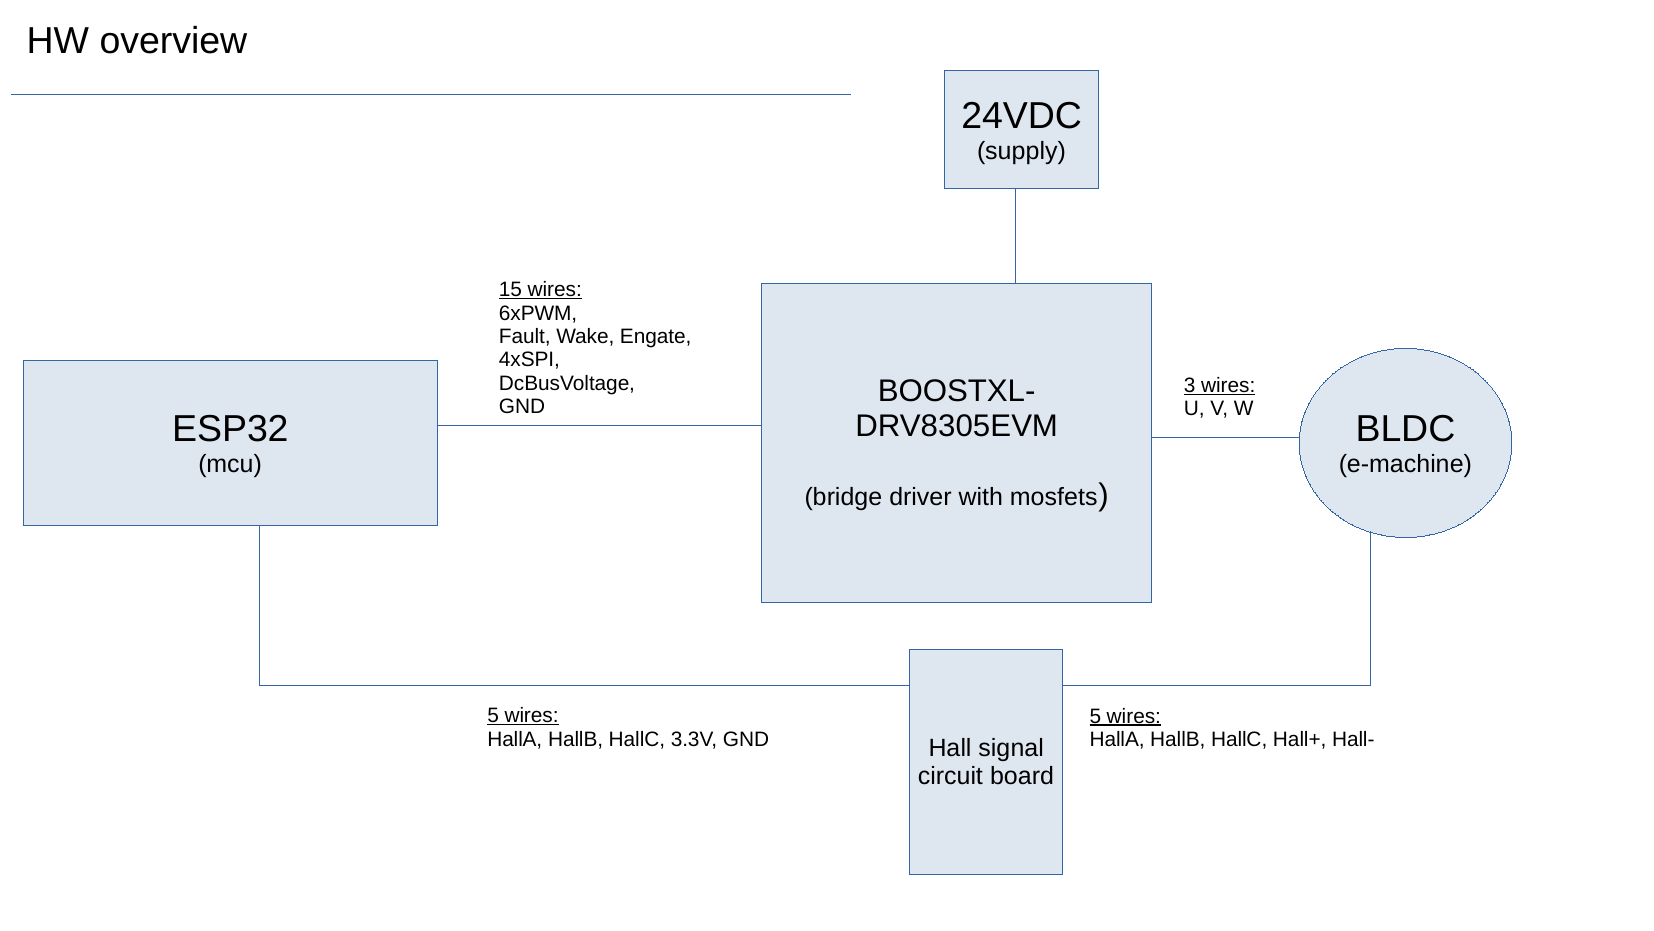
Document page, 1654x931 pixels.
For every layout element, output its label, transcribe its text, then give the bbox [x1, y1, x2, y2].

text_box BLDC (e-machine) [1299, 348, 1512, 538]
text_box 24VDC (supply) [944, 70, 1099, 189]
text_box 5 wires: HallA, HallB, HallC, 3.3V, GND [472, 696, 886, 759]
text_box HW overview [11, 11, 355, 69]
text_box 3 wires: U, V, W [1169, 366, 1323, 438]
text_box BOOSTXL- DRV8305EVM (bridge driver with mosfets) [761, 283, 1152, 603]
text_box ESP32 (mcu) [23, 360, 438, 526]
text_box Hall signal circuit board [909, 649, 1063, 875]
text_box 15 wires: 6xPWM, Fault, Wake, Engate, 4xSPI, DcBusVoltage, GND [484, 270, 745, 426]
text_box 5 wires: HallA, HallB, HallC, Hall+, Hall- [1074, 696, 1489, 759]
